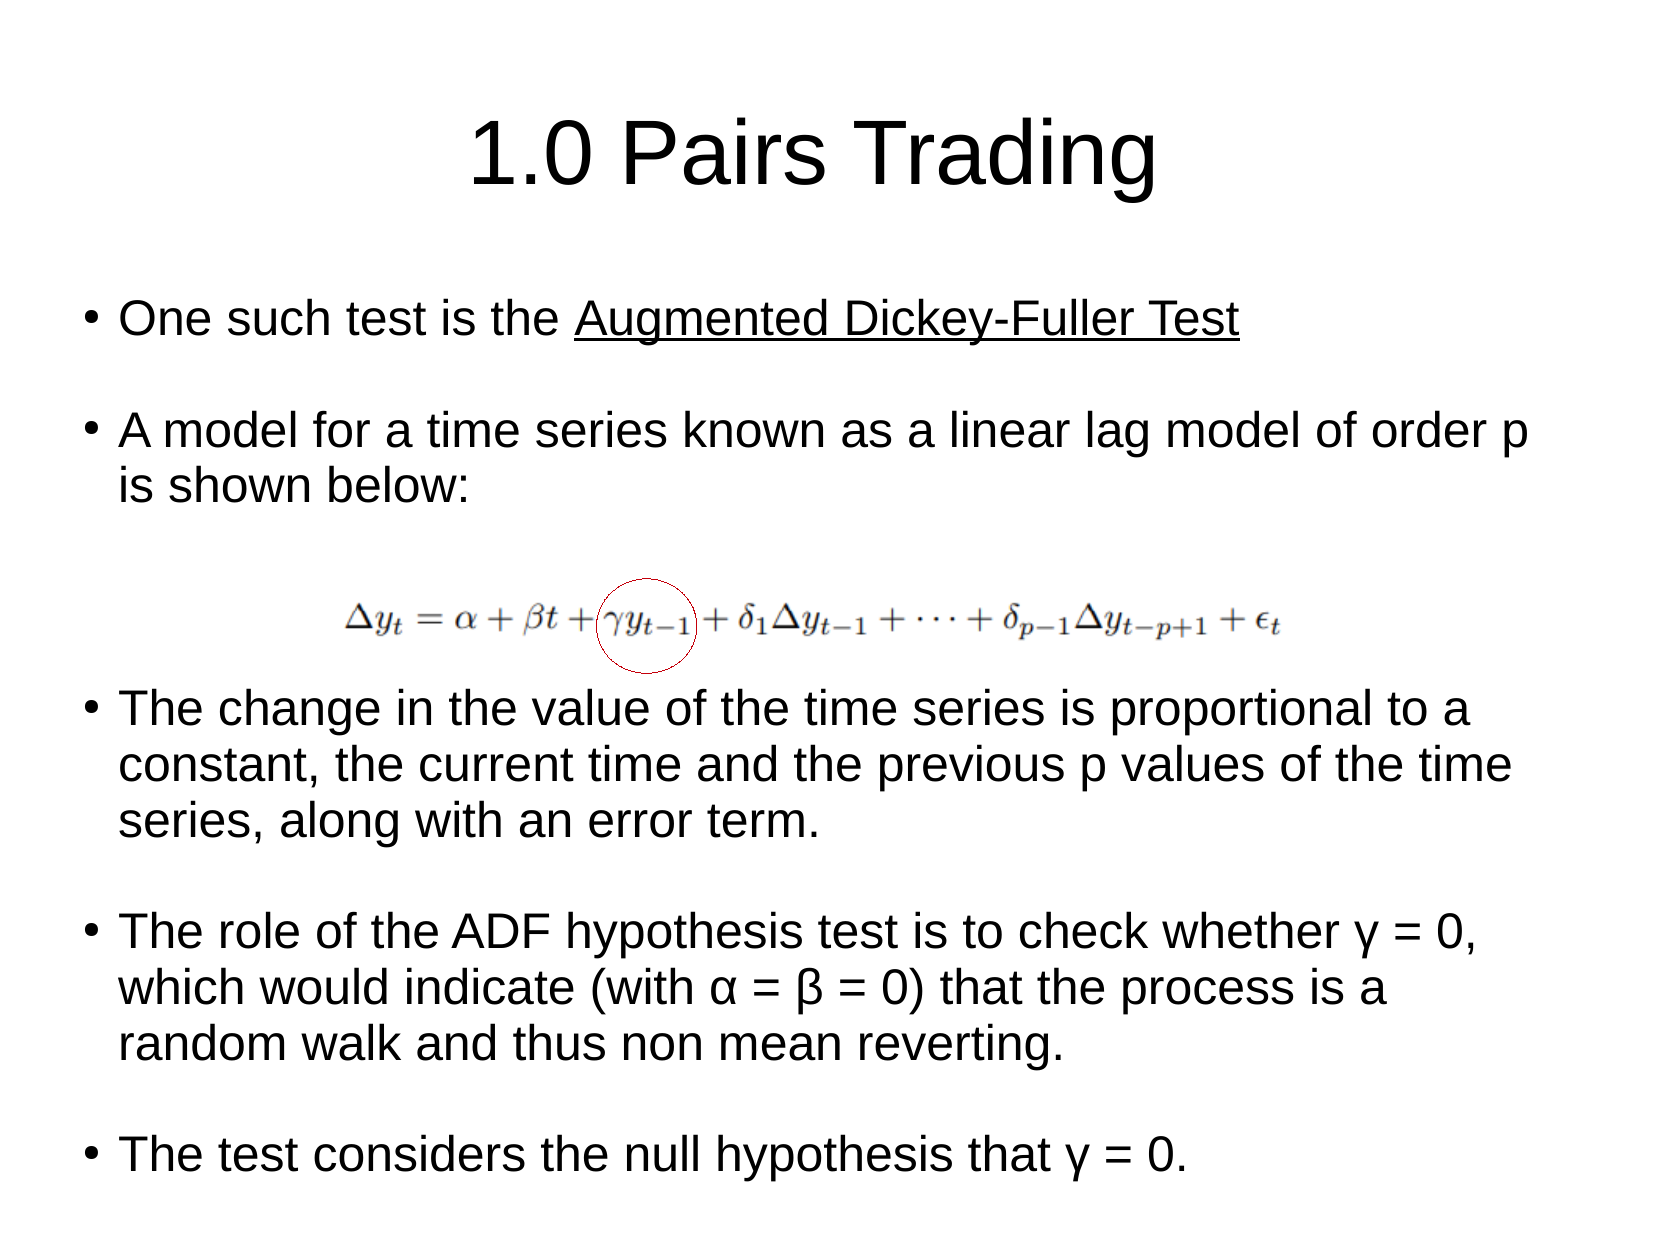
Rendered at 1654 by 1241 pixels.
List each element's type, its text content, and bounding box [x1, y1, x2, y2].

title 1.0 Pairs Trading [82, 49, 1571, 257]
picture [307, 564, 1314, 686]
text_box One such test is the Augmented Dickey-Fuller Test A model for a time series known as a linear lag model of order p is shown below: The change in the value of the time series is proportional to a constant, the current time and the previous p values of the time series, along with an error term. The role of the ADF hypothesis test is to check whether γ = 0, which would indicate (with α = β = 0) that the process is a random walk and thus non mean reverting. The test considers the null hypothesis that γ = 0. [82, 290, 1571, 1183]
